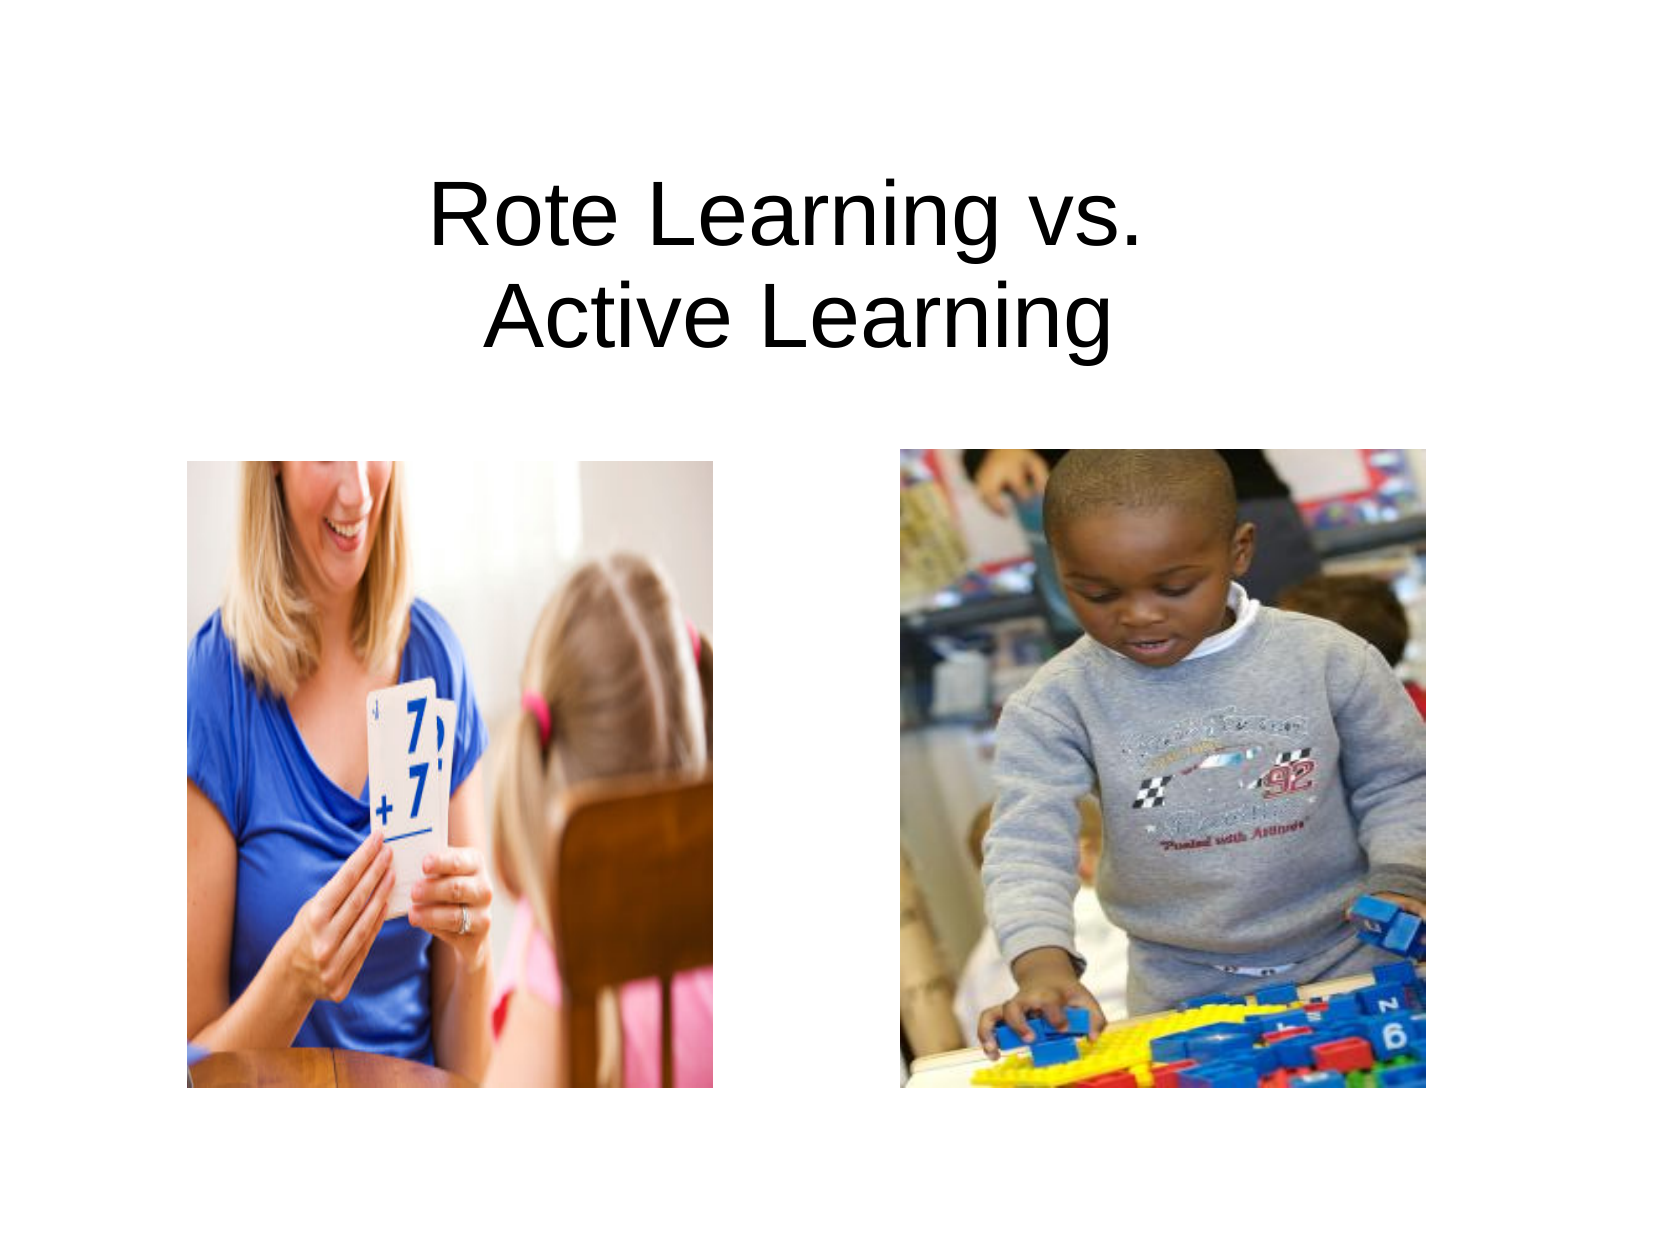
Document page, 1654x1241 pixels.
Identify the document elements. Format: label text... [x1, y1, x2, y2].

picture [900, 449, 1426, 1088]
text_box Rote Learning vs. Active Learning [412, 155, 1201, 376]
picture [187, 461, 713, 1088]
